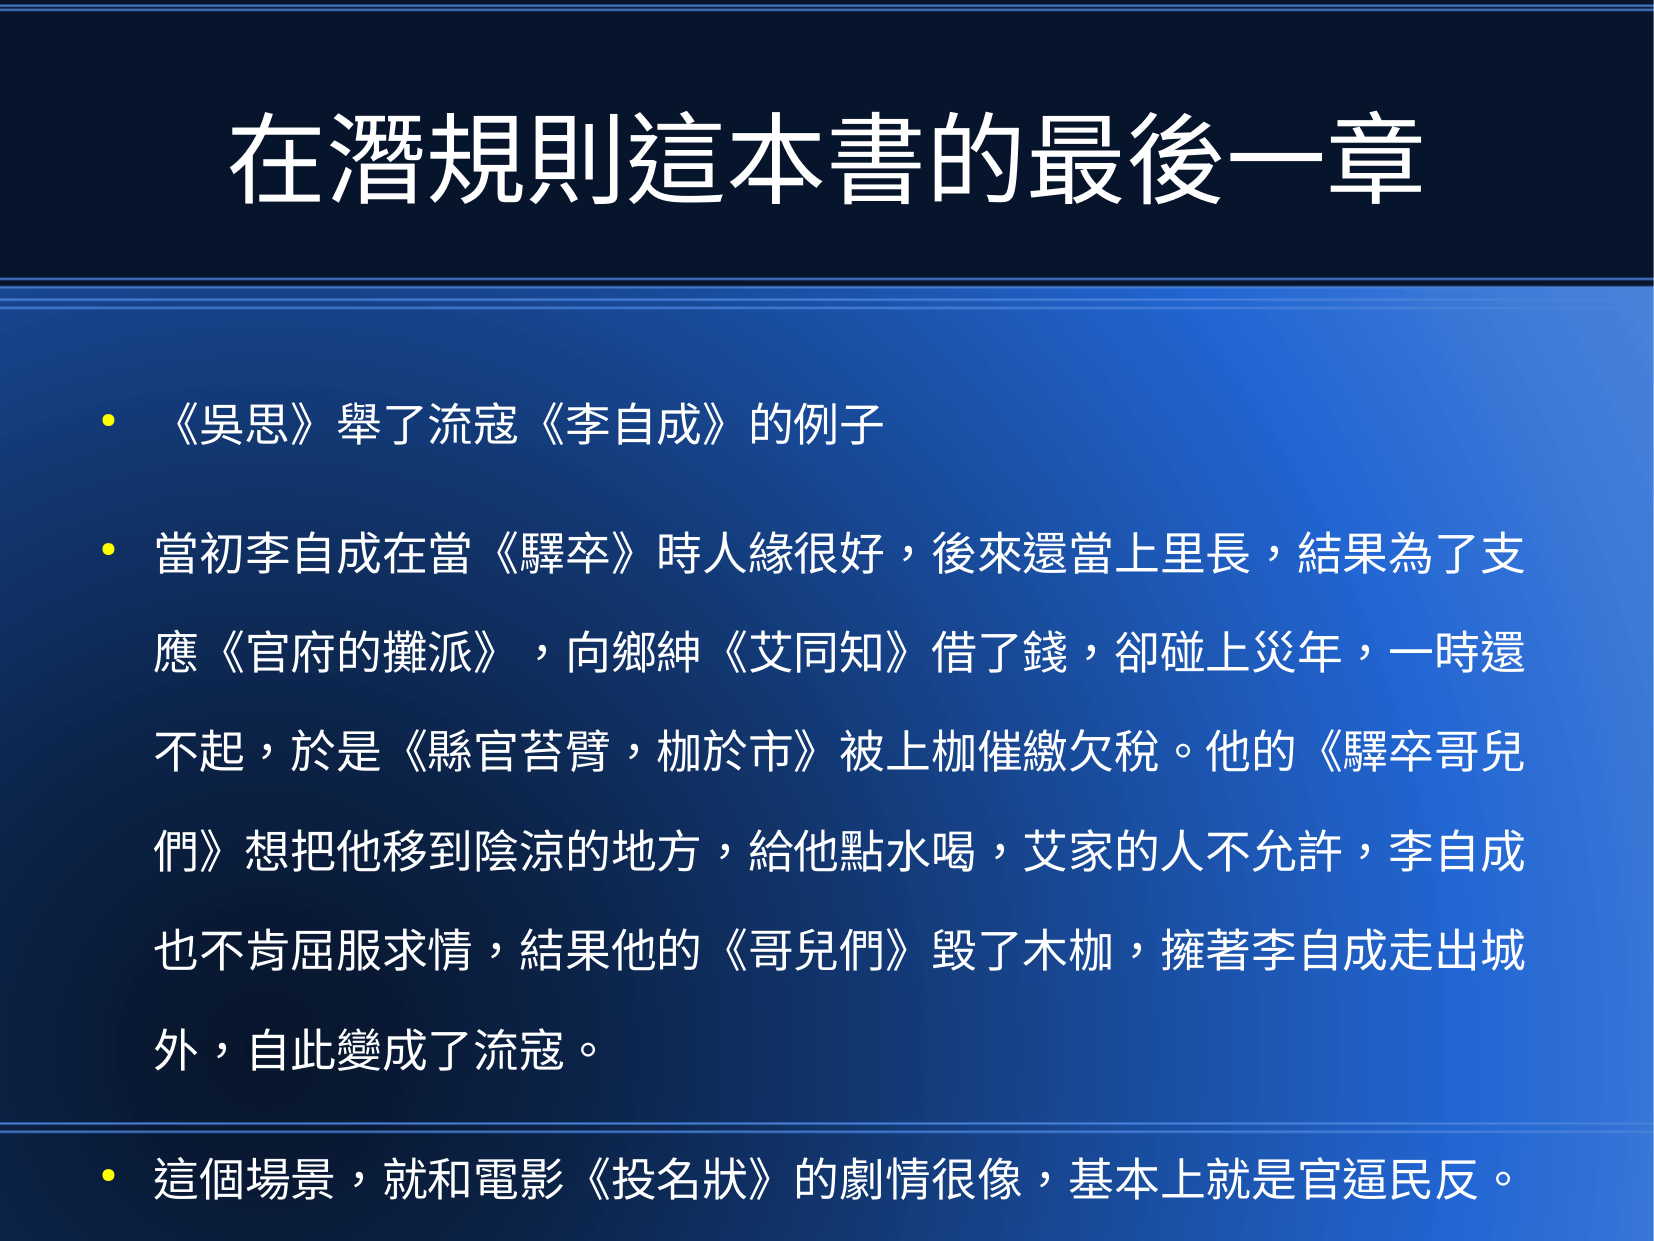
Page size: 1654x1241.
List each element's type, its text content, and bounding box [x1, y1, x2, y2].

picture [0, 0, 1654, 1241]
title 在潛規則這本書的最後一章 [82, 49, 1571, 257]
list 《吳思》舉了流寇《李自成》的例子 當初李自成在當《驛卒》時人緣很好，後來還當上里長，結果為了支應《官府的攤派》，向鄉紳《艾同知》借了錢，卻碰上災年，一時還不起，於是《縣官苔臂，枷於市》被上枷催繳欠稅。他的《驛卒哥兒們》想把他移到陰涼的地方，給他點水喝，艾家的人不允許，李自成也不肯屈服求情，結果他的《哥兒們》毀了木枷，擁著李自成走出城外，自此變成了流寇。 這個場景，就和電影《投名狀》的劇情很像，基本上就是官逼民反。 [82, 355, 1571, 1241]
